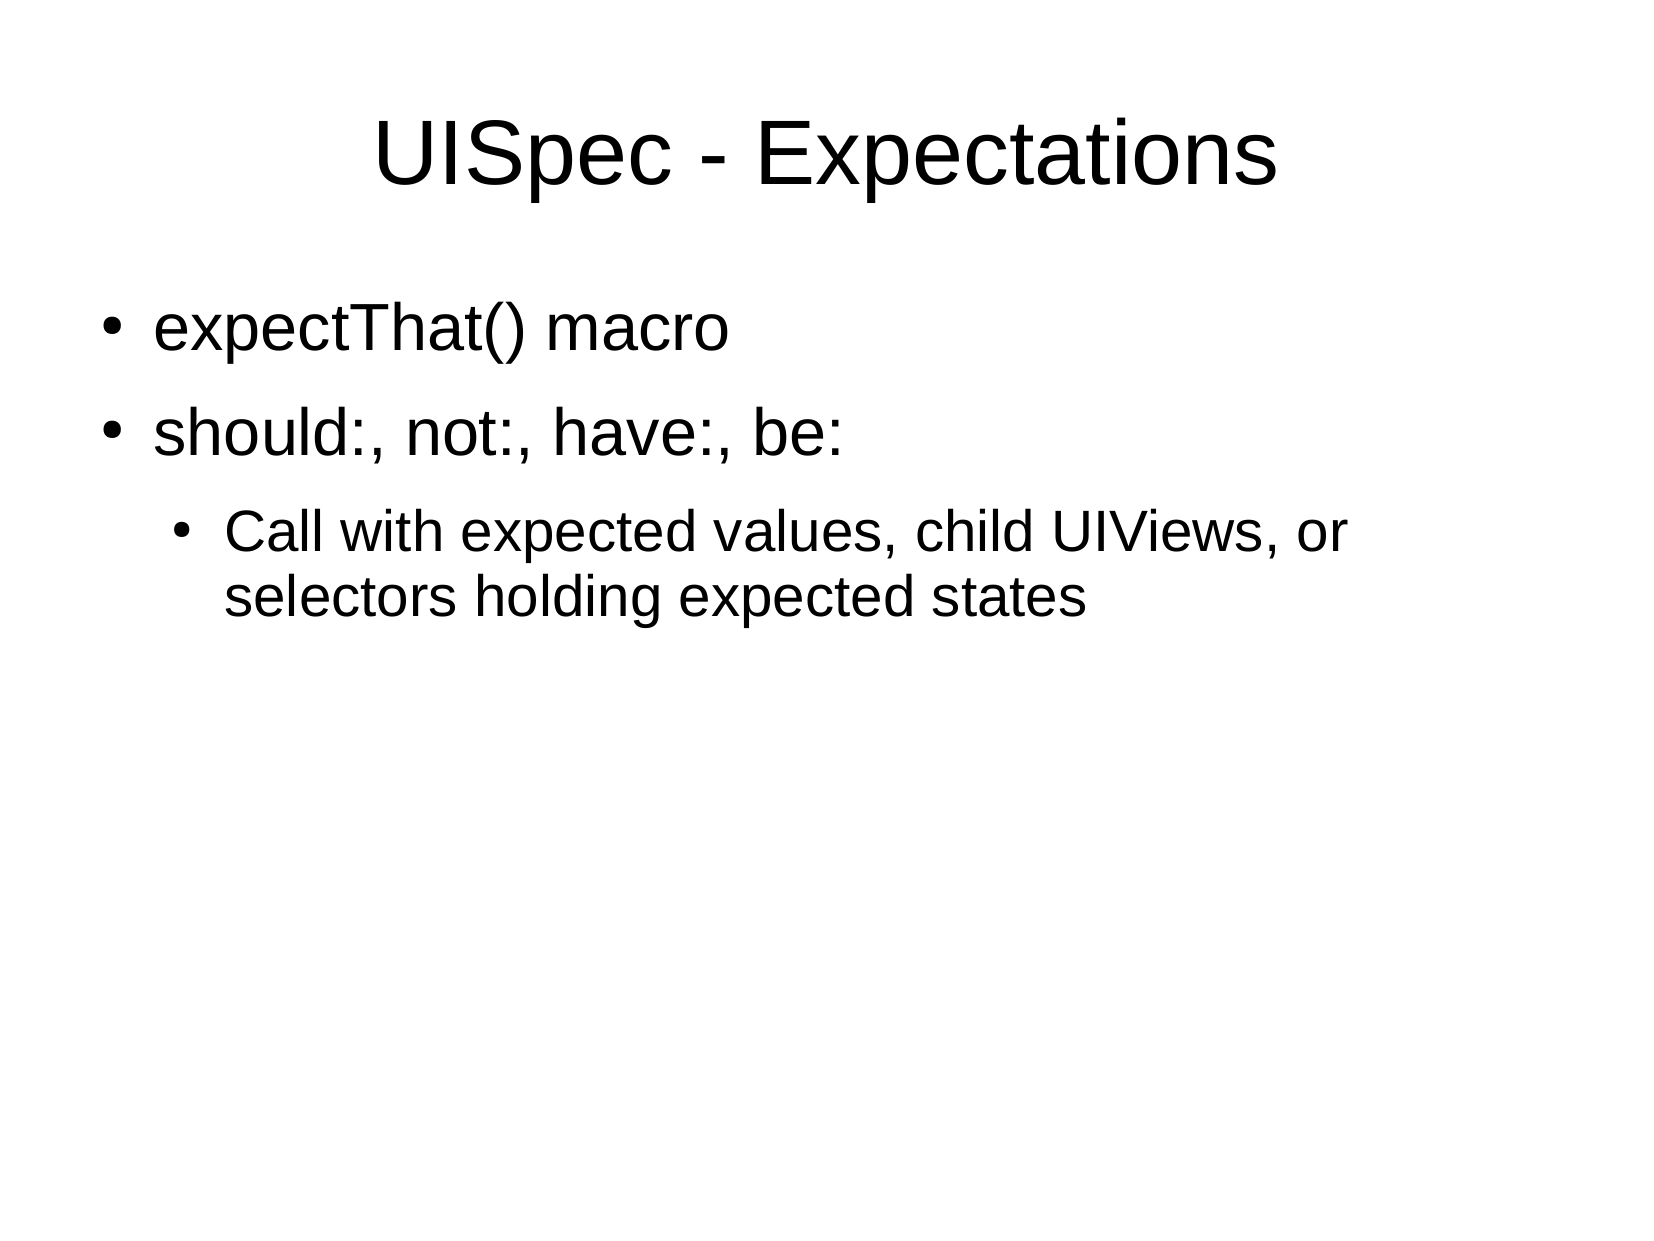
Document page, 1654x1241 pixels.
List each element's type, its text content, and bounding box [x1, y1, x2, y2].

title UISpec - Expectations [82, 49, 1571, 257]
list expectThat() macro should:, not:, have:, be: Call with expected values, child UIViews, or selectors holding expected states [82, 290, 1571, 1109]
